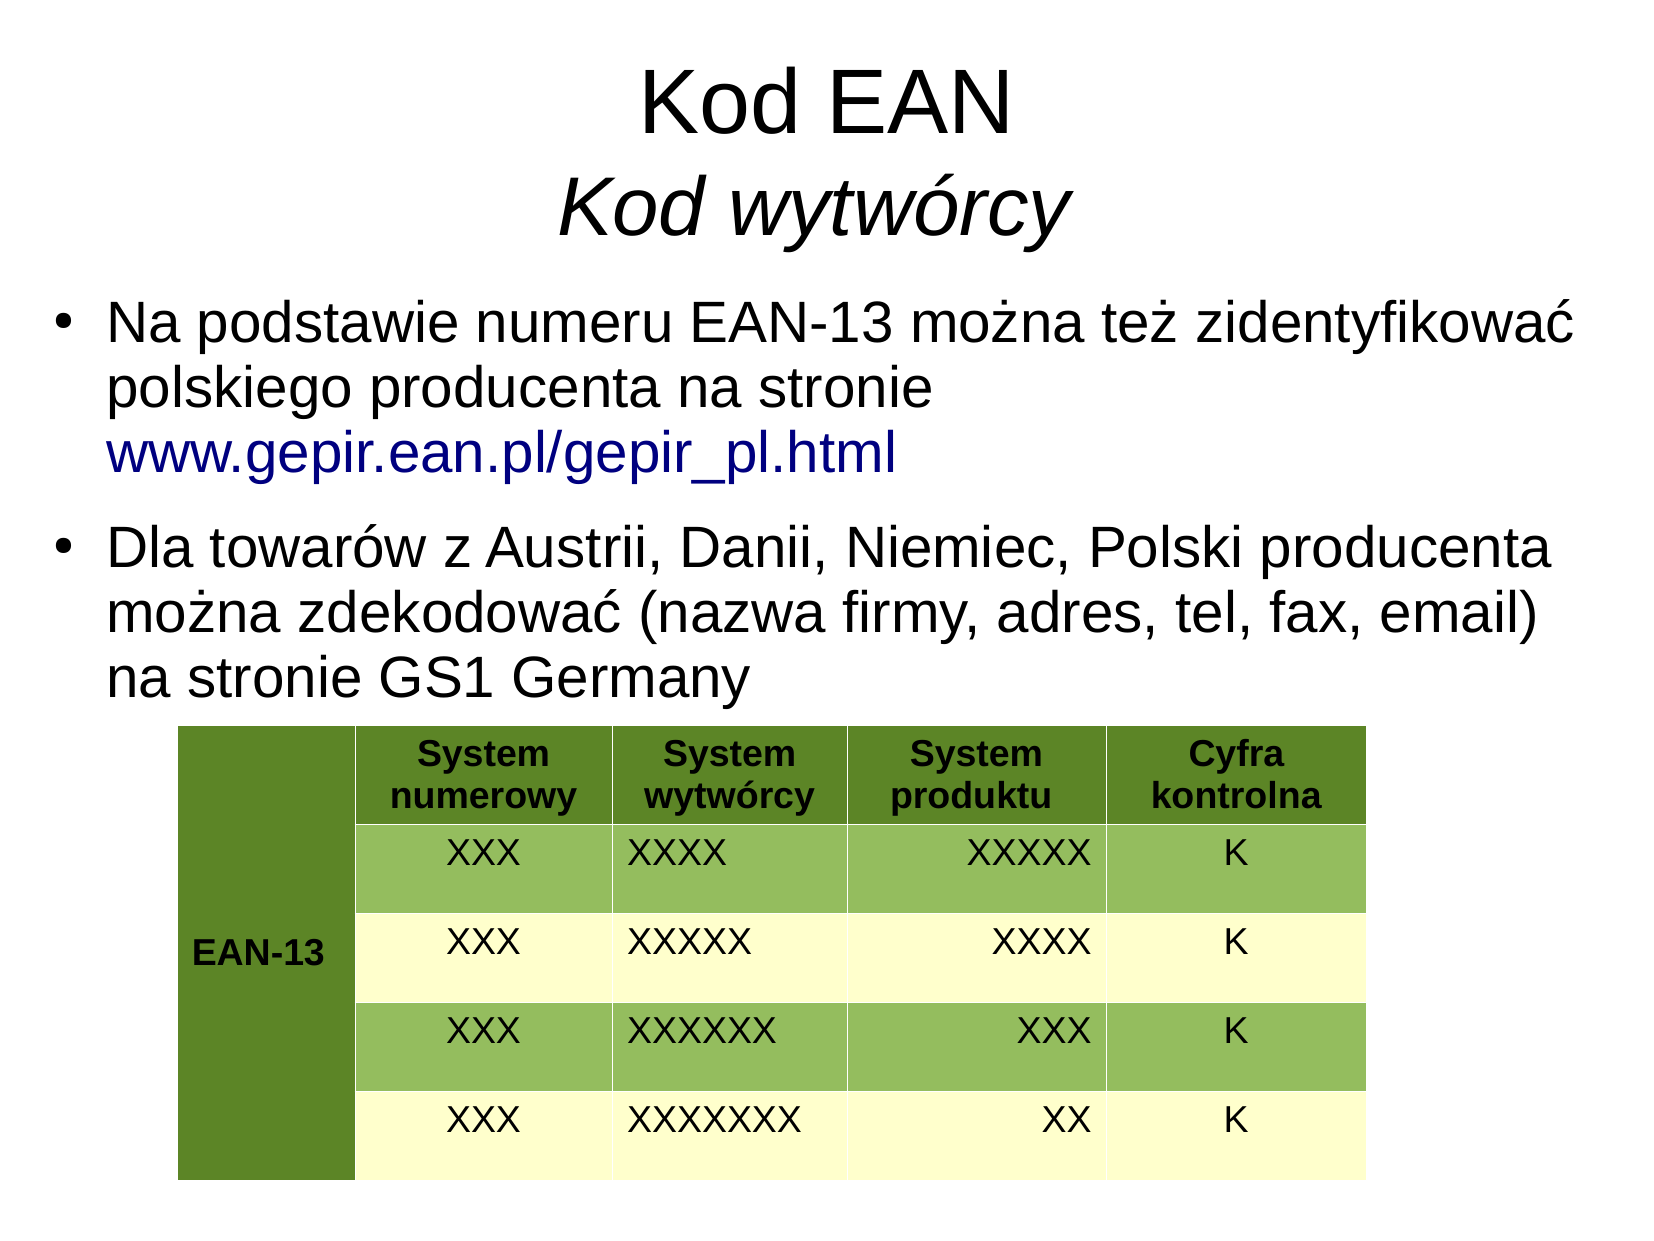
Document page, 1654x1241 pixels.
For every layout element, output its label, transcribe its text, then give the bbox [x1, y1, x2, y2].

table_cell K [1107, 1092, 1366, 1180]
table_cell XXX [356, 825, 612, 913]
table_cell XX [848, 1092, 1106, 1180]
table_cell XXX [356, 1003, 612, 1091]
table_cell XXXXX [613, 914, 847, 1002]
table_cell K [1107, 825, 1366, 913]
title Kod EAN Kod wytwórcy [82, 49, 1571, 257]
table_cell XXX [356, 1092, 612, 1180]
table_cell XXXXXXX [613, 1092, 847, 1180]
table_header System numerowy [356, 726, 612, 824]
table_cell XXXX [848, 914, 1106, 1002]
table_header Cyfra kontrolna [1107, 726, 1366, 824]
list Na podstawie numeru EAN-13 można też zidentyfikować polskiego producenta na stronie www.gepir.ean.pl/gepir_pl.html Dla towarów z Austrii, Danii, Niemiec, Polski producenta można zdekodować (nazwa firmy, adres, tel, fax, email) na stronie GS1 Germany [35, 290, 1619, 1010]
table_cell XXXX [613, 825, 847, 913]
table_cell XXXXX [848, 825, 1106, 913]
table_header System produktu [848, 726, 1106, 824]
table_cell XXXXXX [613, 1003, 847, 1091]
table_cell K [1107, 1003, 1366, 1091]
table_header System wytwórcy [613, 726, 847, 824]
table_cell K [1107, 914, 1366, 1002]
table_cell XXX [848, 1003, 1106, 1091]
table_header EAN-13 [178, 726, 355, 1180]
table_cell XXX [356, 914, 612, 1002]
